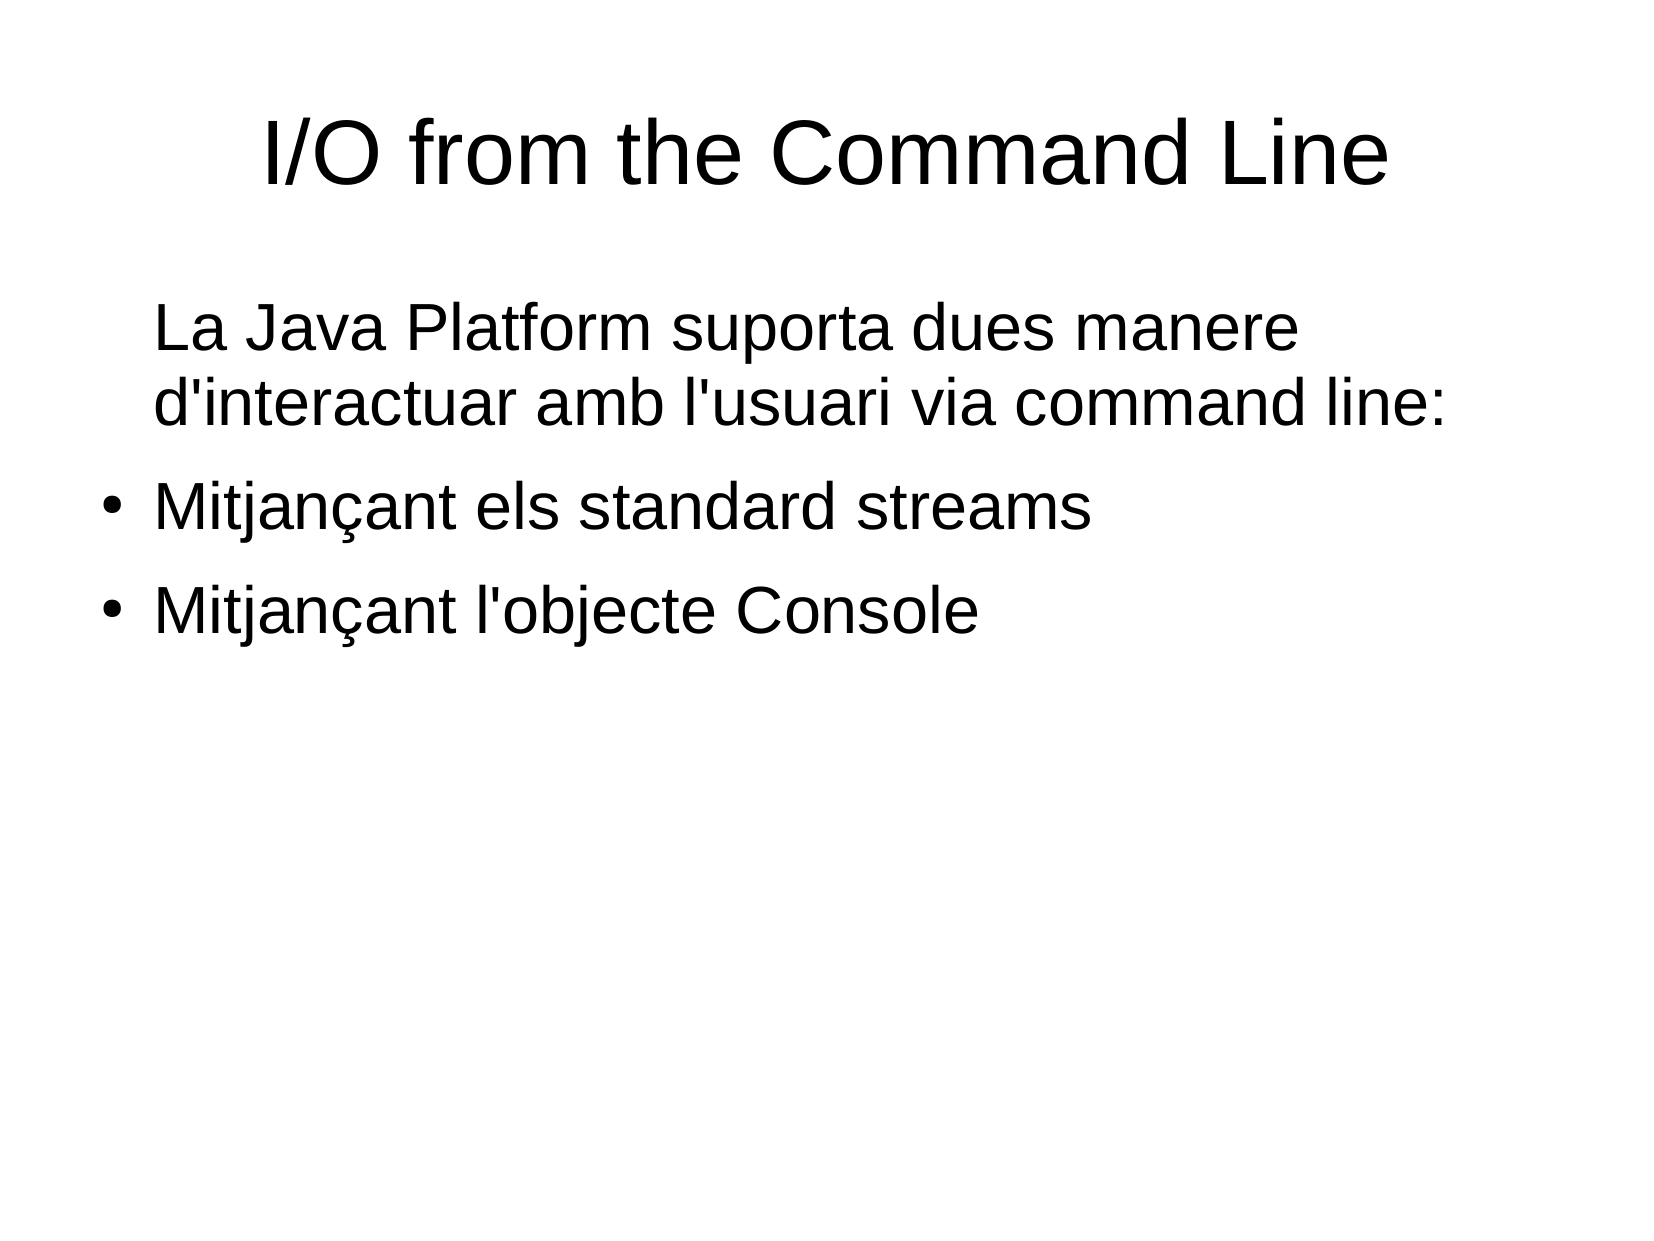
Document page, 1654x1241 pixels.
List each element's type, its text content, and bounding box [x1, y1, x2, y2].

title I/O from the Command Line [82, 49, 1571, 257]
list La Java Platform suporta dues manere d'interactuar amb l'usuari via command line: Mitjançant els standard streams Mitjançant l'objecte Console [82, 290, 1571, 1010]
